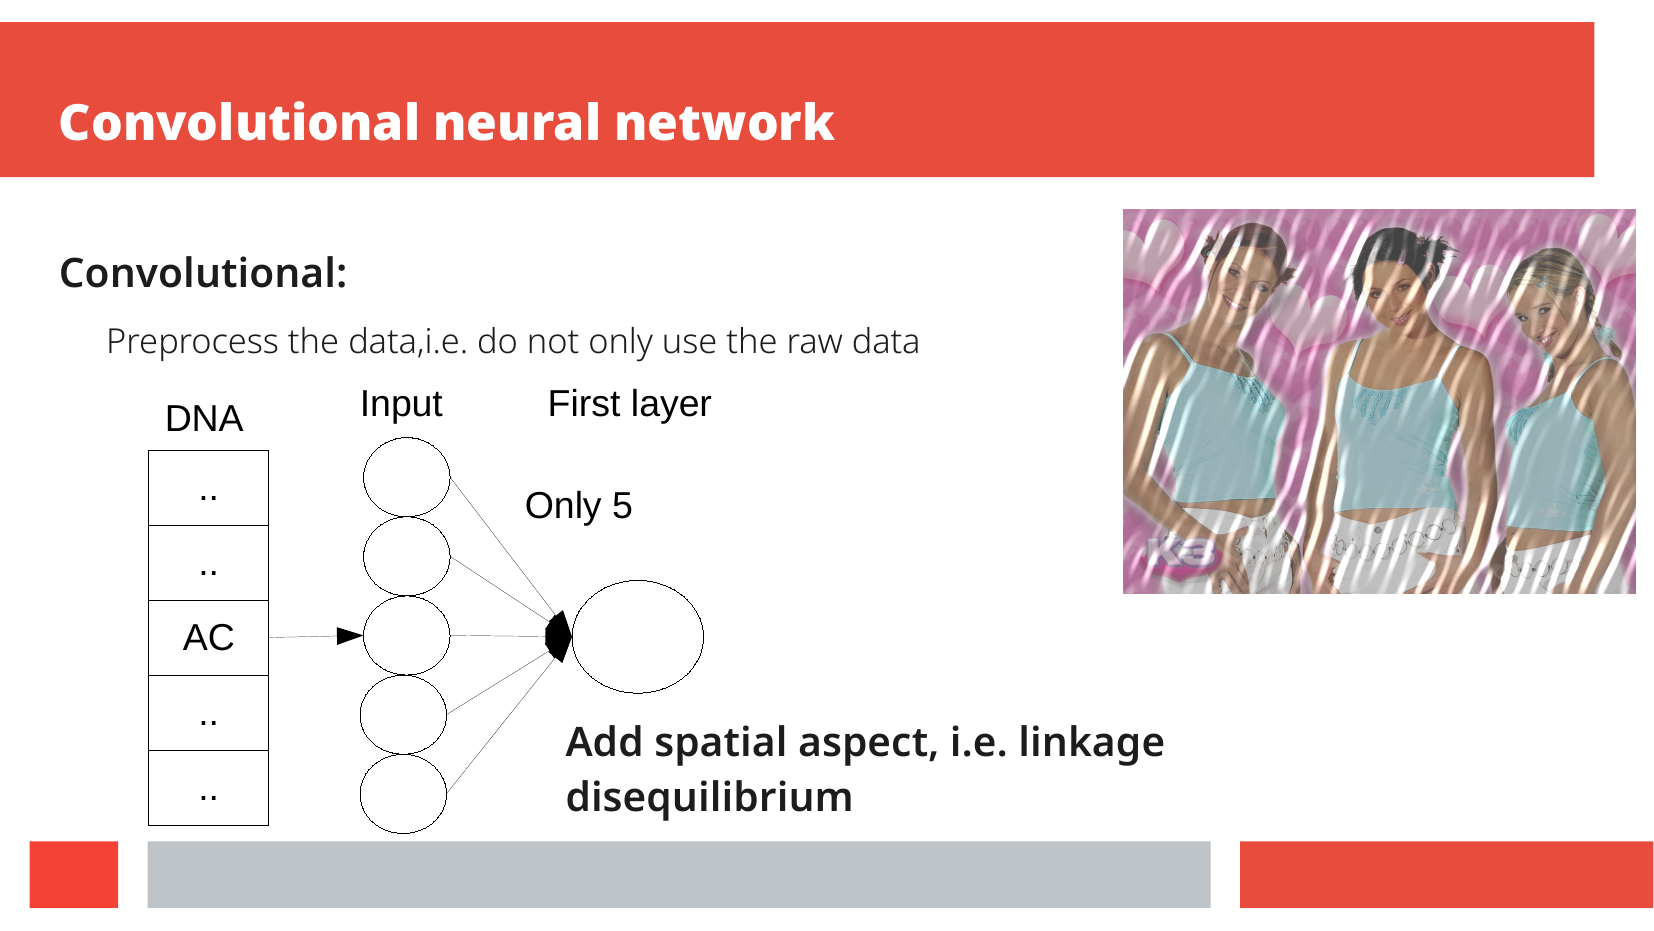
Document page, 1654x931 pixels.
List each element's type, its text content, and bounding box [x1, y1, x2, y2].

list Add spatial aspect, i.e. linkage disequilibrium [565, 712, 1381, 826]
text_box .. [148, 750, 269, 826]
text_box AC [148, 600, 269, 676]
text_box .. [148, 676, 269, 750]
title Convolutional neural network [59, 44, 1595, 156]
text_box Input [345, 375, 458, 432]
text_box .. [148, 526, 269, 600]
text_box First layer [532, 374, 728, 432]
text_box Only 5 [510, 477, 661, 534]
text_box .. [148, 450, 269, 526]
picture [1123, 210, 1636, 594]
text_box DNA [150, 390, 259, 447]
list Convolutional: Preprocess the data,i.e. do not only use the raw data [59, 243, 1123, 391]
